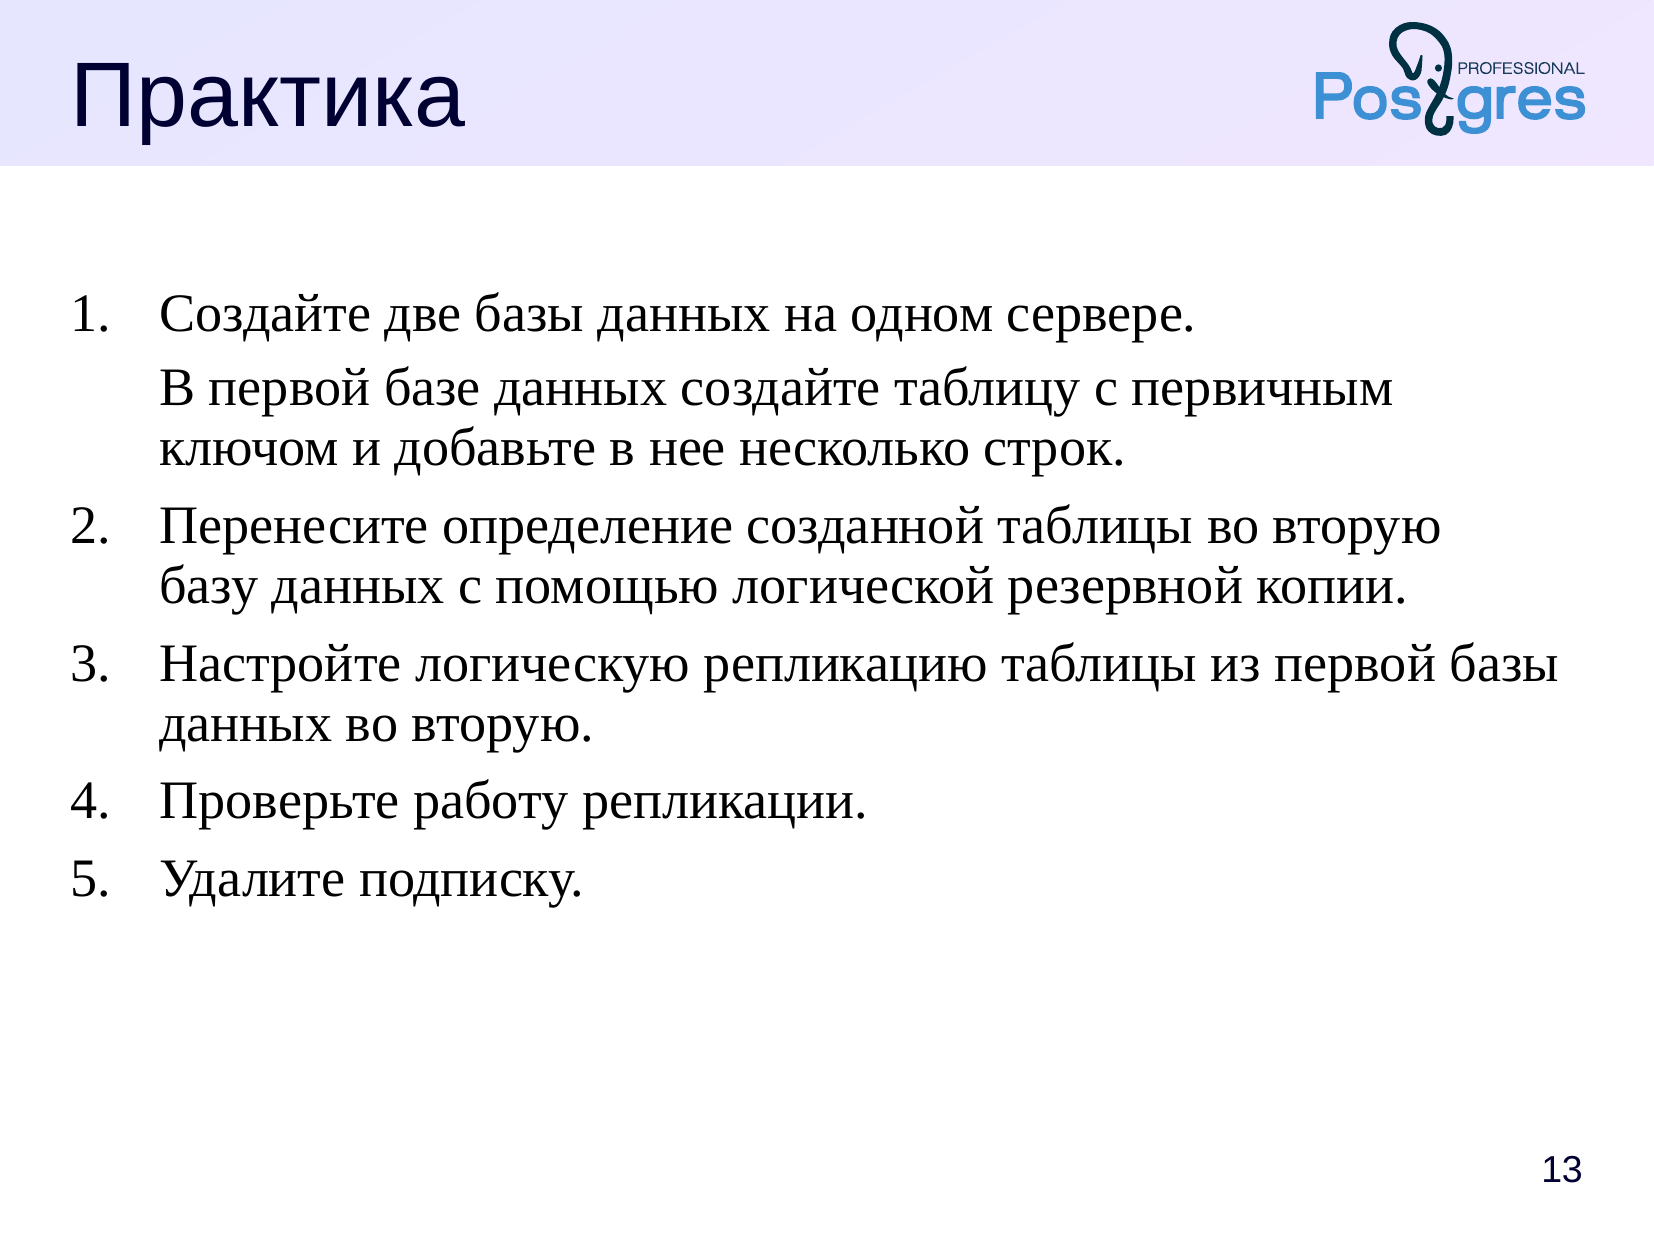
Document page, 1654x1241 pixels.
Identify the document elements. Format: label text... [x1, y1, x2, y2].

title Практика [70, 43, 1241, 147]
list Создайте две базы данных на одном сервере. В первой базе данных создайте таблицу с первичным ключом и добавьте в нее несколько строк. Перенесите определение созданной таблицы во вторую базу данных с помощью логической резервной копии. Настройте логическую репликацию таблицы из первой базы данных во вторую. Проверьте работу репликации. Удалите подписку. [70, 283, 1583, 1134]
